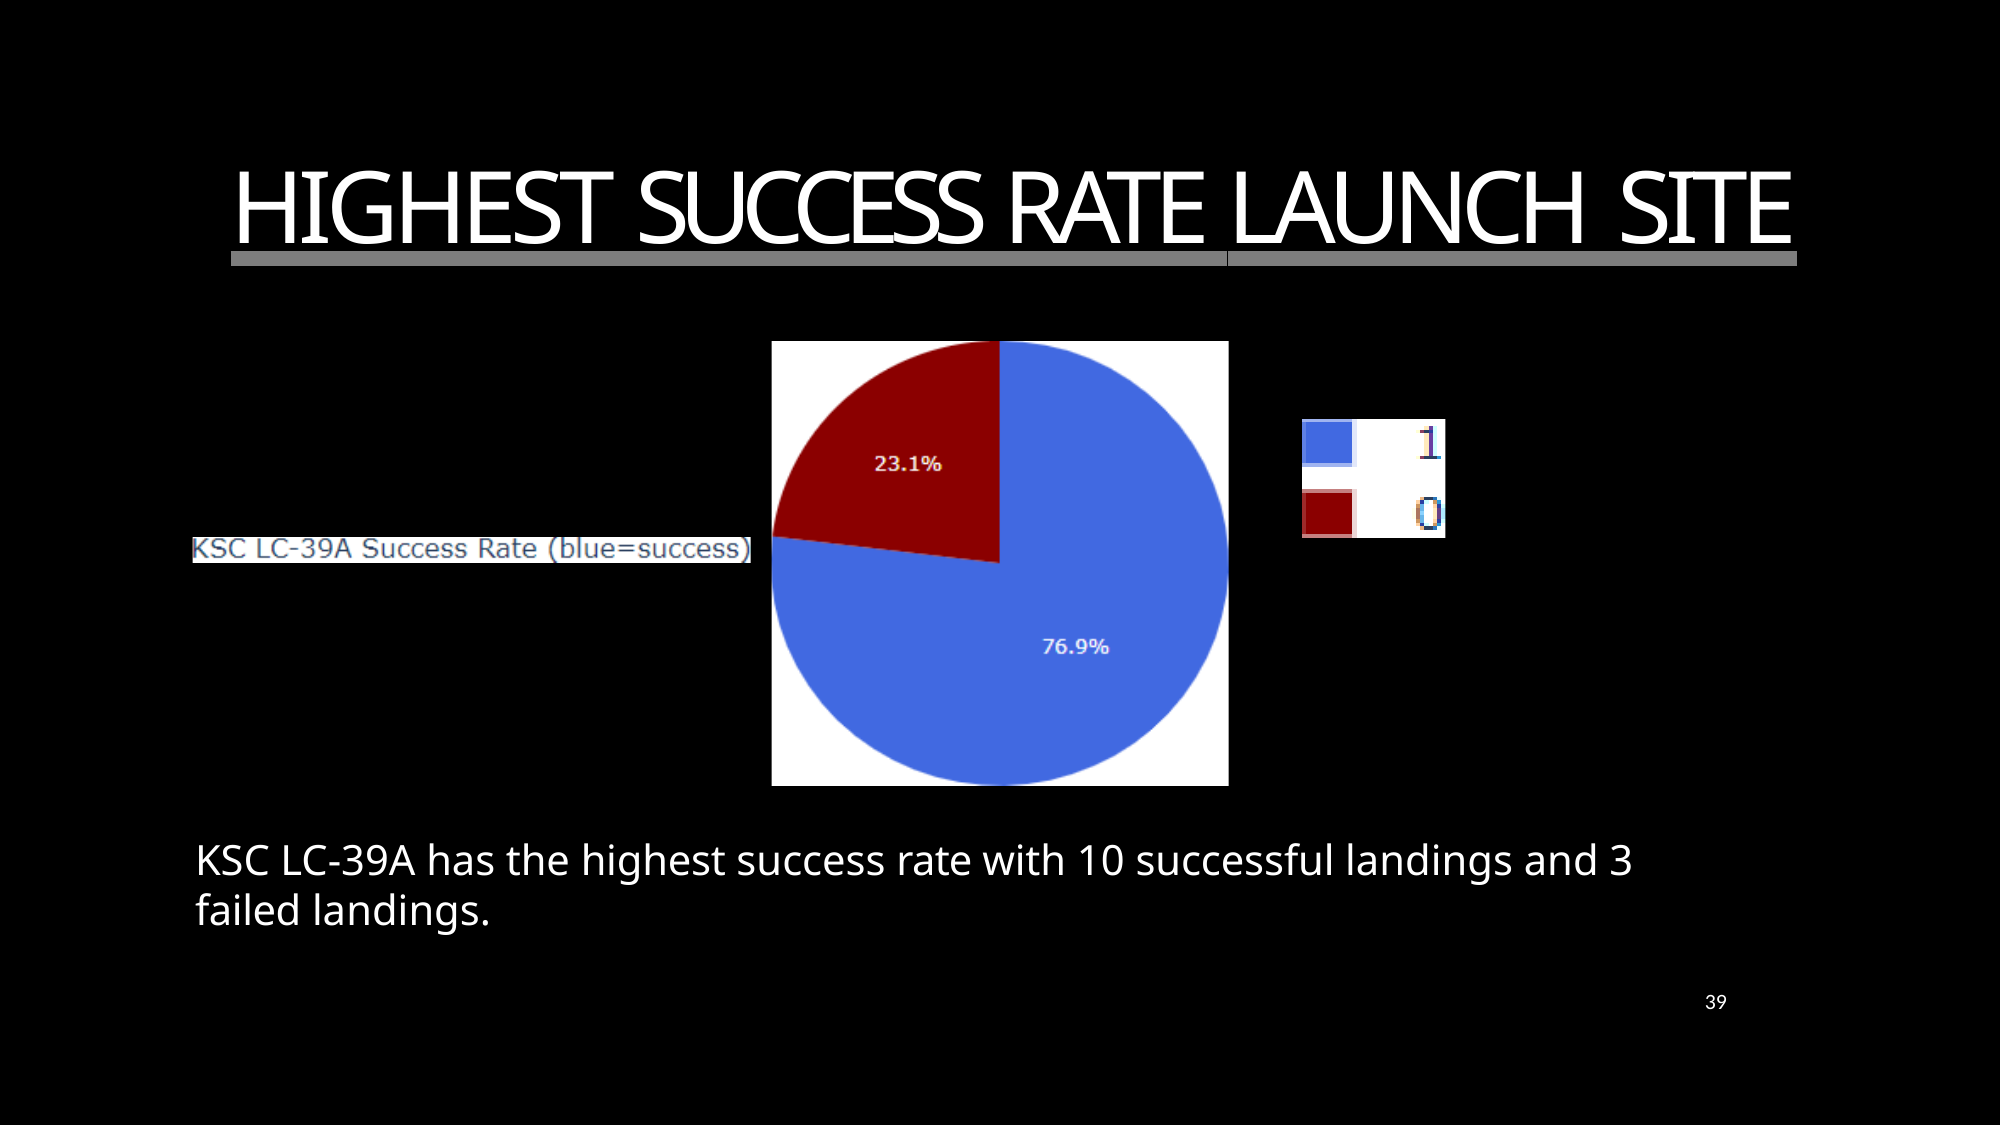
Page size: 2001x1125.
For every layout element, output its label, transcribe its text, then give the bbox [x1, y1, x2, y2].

title Highest Success Rate Launch Site [118, 39, 1882, 265]
text_box [1302, 419, 1445, 537]
text_box [772, 342, 1229, 785]
slide_number 35 [1698, 979, 1788, 1026]
text_box KSC LC-39A has the highest success rate with 10 successful landings and 3 failed landings. [192, 831, 1697, 935]
text_box [193, 538, 751, 563]
